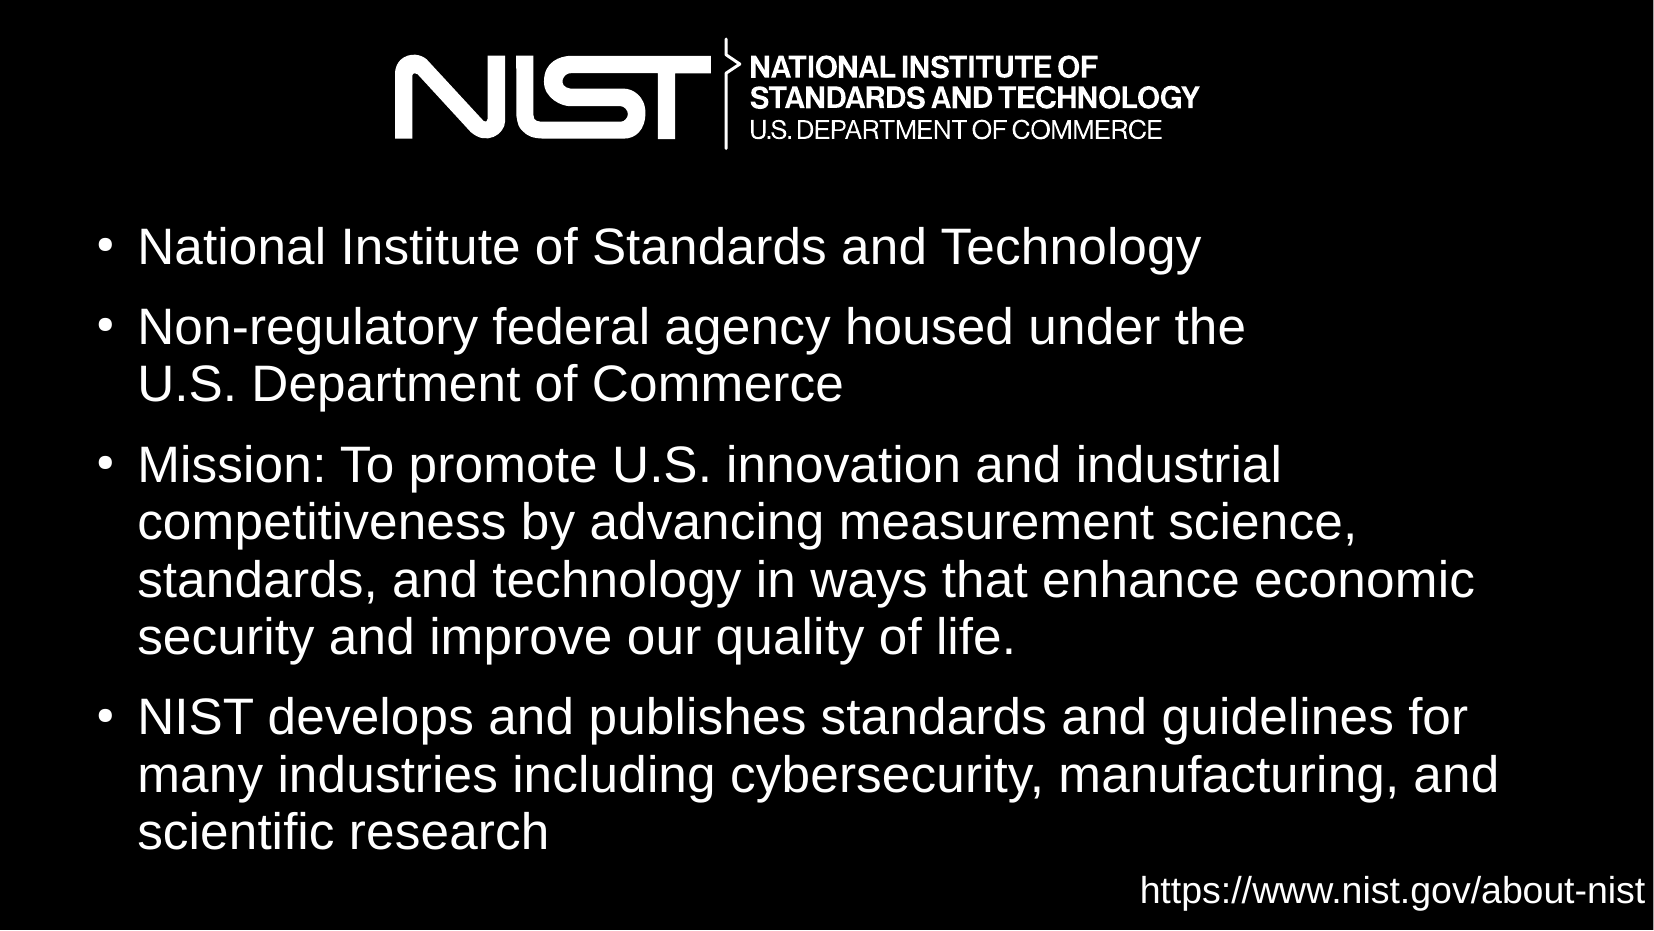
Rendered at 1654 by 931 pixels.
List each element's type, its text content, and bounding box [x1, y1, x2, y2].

text_box https://www.nist.gov/about-nist [1125, 862, 1654, 920]
picture [395, 37, 1201, 151]
list National Institute of Standards and Technology Non-regulatory federal agency housed under the U.S. Department of Commerce Mission: To promote U.S. innovation and industrial competitiveness by advancing measurement science, standards, and technology in ways that enhance economic security and improve our quality of life. NIST develops and publishes standards and guidelines for many industries including cybersecurity, manufacturing, and scientific research [82, 217, 1571, 863]
